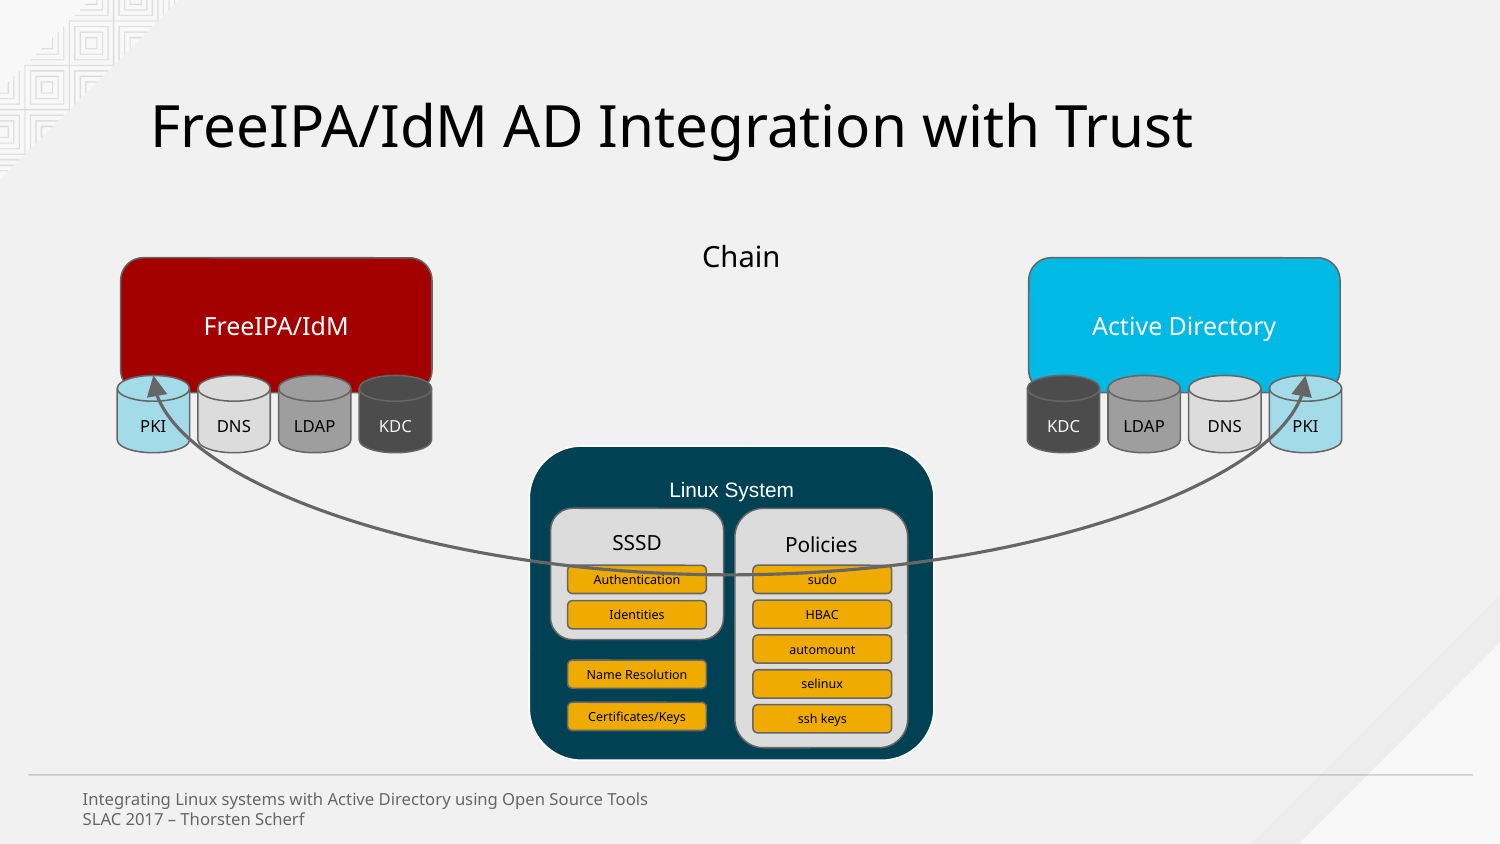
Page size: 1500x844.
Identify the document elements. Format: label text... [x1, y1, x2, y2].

text_box Policies [734, 508, 908, 573]
text_box KDC [1027, 375, 1100, 453]
text_box LDAP [1107, 375, 1181, 453]
text_box Authentication [587, 565, 707, 573]
text_box DNS [1188, 375, 1262, 453]
text_box SSSD [550, 566, 724, 640]
text_box Identities [567, 600, 707, 629]
text_box Name Resolution [567, 660, 707, 689]
text_box automount [752, 634, 892, 664]
text_box PKI [117, 375, 189, 453]
text_box Authentication [567, 568, 707, 594]
text_box PKI [154, 375, 190, 436]
text_box SSSD [550, 508, 724, 573]
text_box Linux System [529, 445, 935, 573]
text_box selinux [752, 669, 892, 699]
text_box FreeIPA/IdM [120, 257, 432, 393]
text_box HBAC [752, 600, 892, 629]
text_box Certificates/Keys [567, 702, 707, 731]
text_box sudo [752, 568, 892, 594]
text_box Chain [656, 223, 827, 283]
text_box Linux System [529, 562, 935, 761]
text_box Active Directory [1028, 257, 1341, 393]
text_box PKI [1269, 375, 1305, 436]
text_box LDAP [278, 375, 351, 453]
text_box DNS [197, 375, 271, 453]
title FreeIPA/IdM AD Integration with Trust [135, 0, 1365, 175]
picture [0, 0, 1500, 844]
text_box Policies [734, 566, 908, 748]
text_box ssh keys [752, 704, 892, 733]
text_box PKI [1270, 375, 1342, 453]
text_box KDC [359, 375, 432, 453]
text_box sudo [752, 565, 873, 573]
